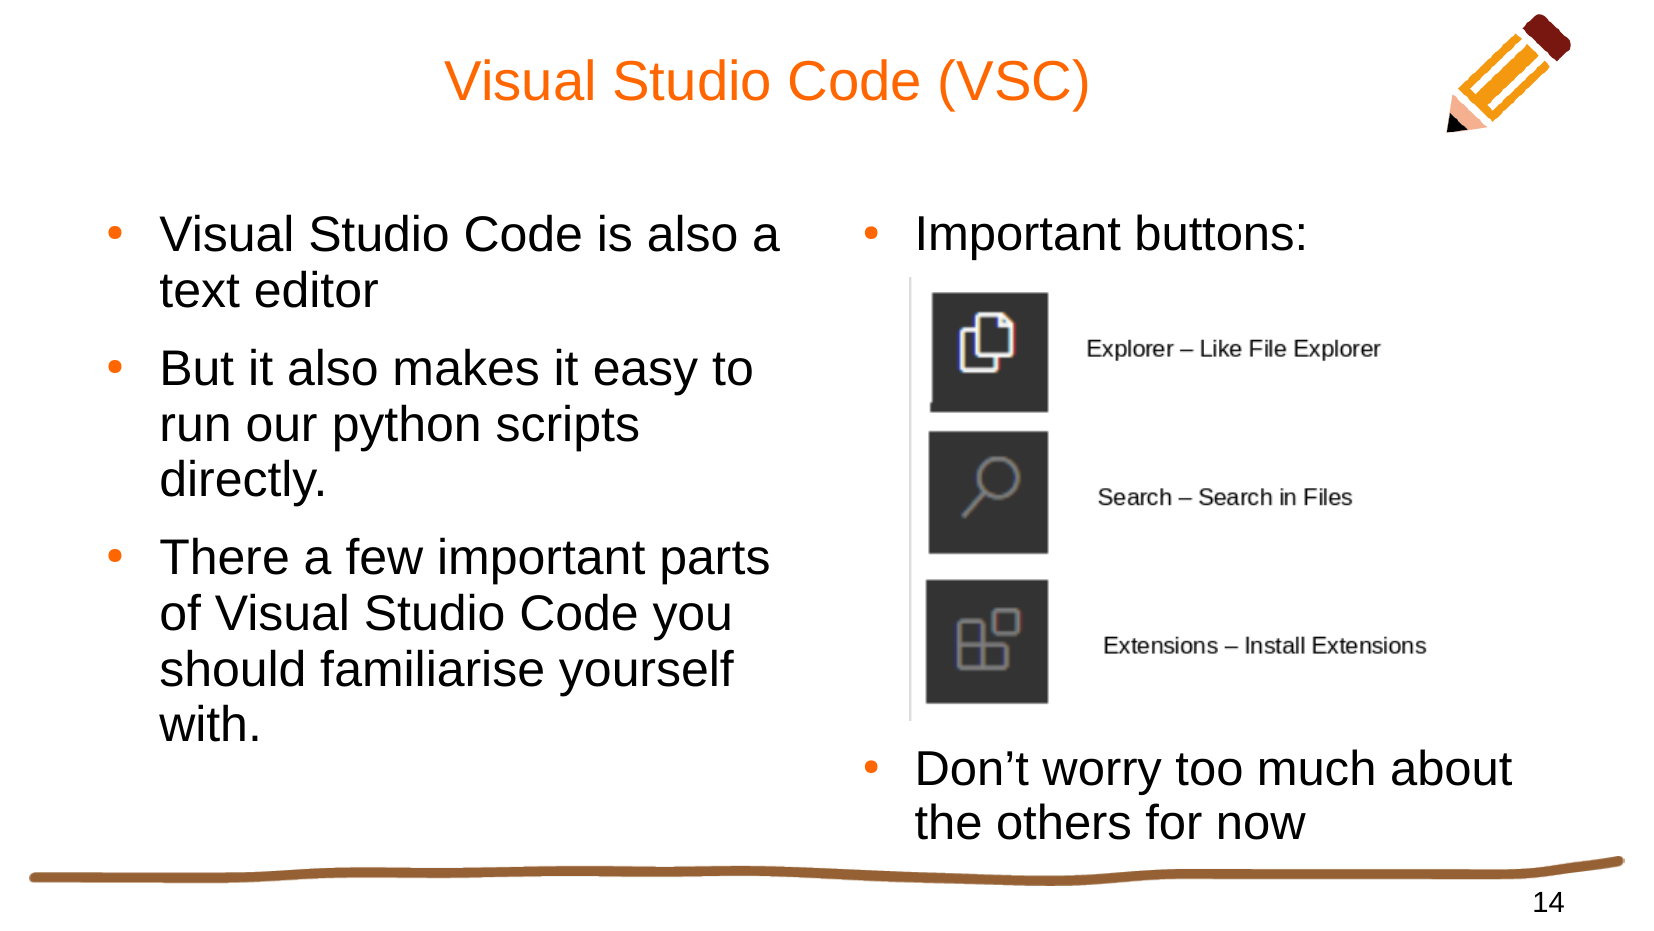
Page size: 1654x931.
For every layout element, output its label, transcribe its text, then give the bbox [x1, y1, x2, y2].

picture [1446, 14, 1571, 133]
list Important buttons: Don’t worry too much about the others for now [845, 206, 1566, 857]
title Visual Studio Code (VSC) [88, 29, 1447, 133]
list Visual Studio Code is also a text editor But it also makes it easy to run our python scripts directly. There a few important parts of Visual Studio Code you should familiarise yourself with. [88, 206, 809, 857]
picture [29, 856, 1625, 886]
picture [909, 277, 1506, 721]
